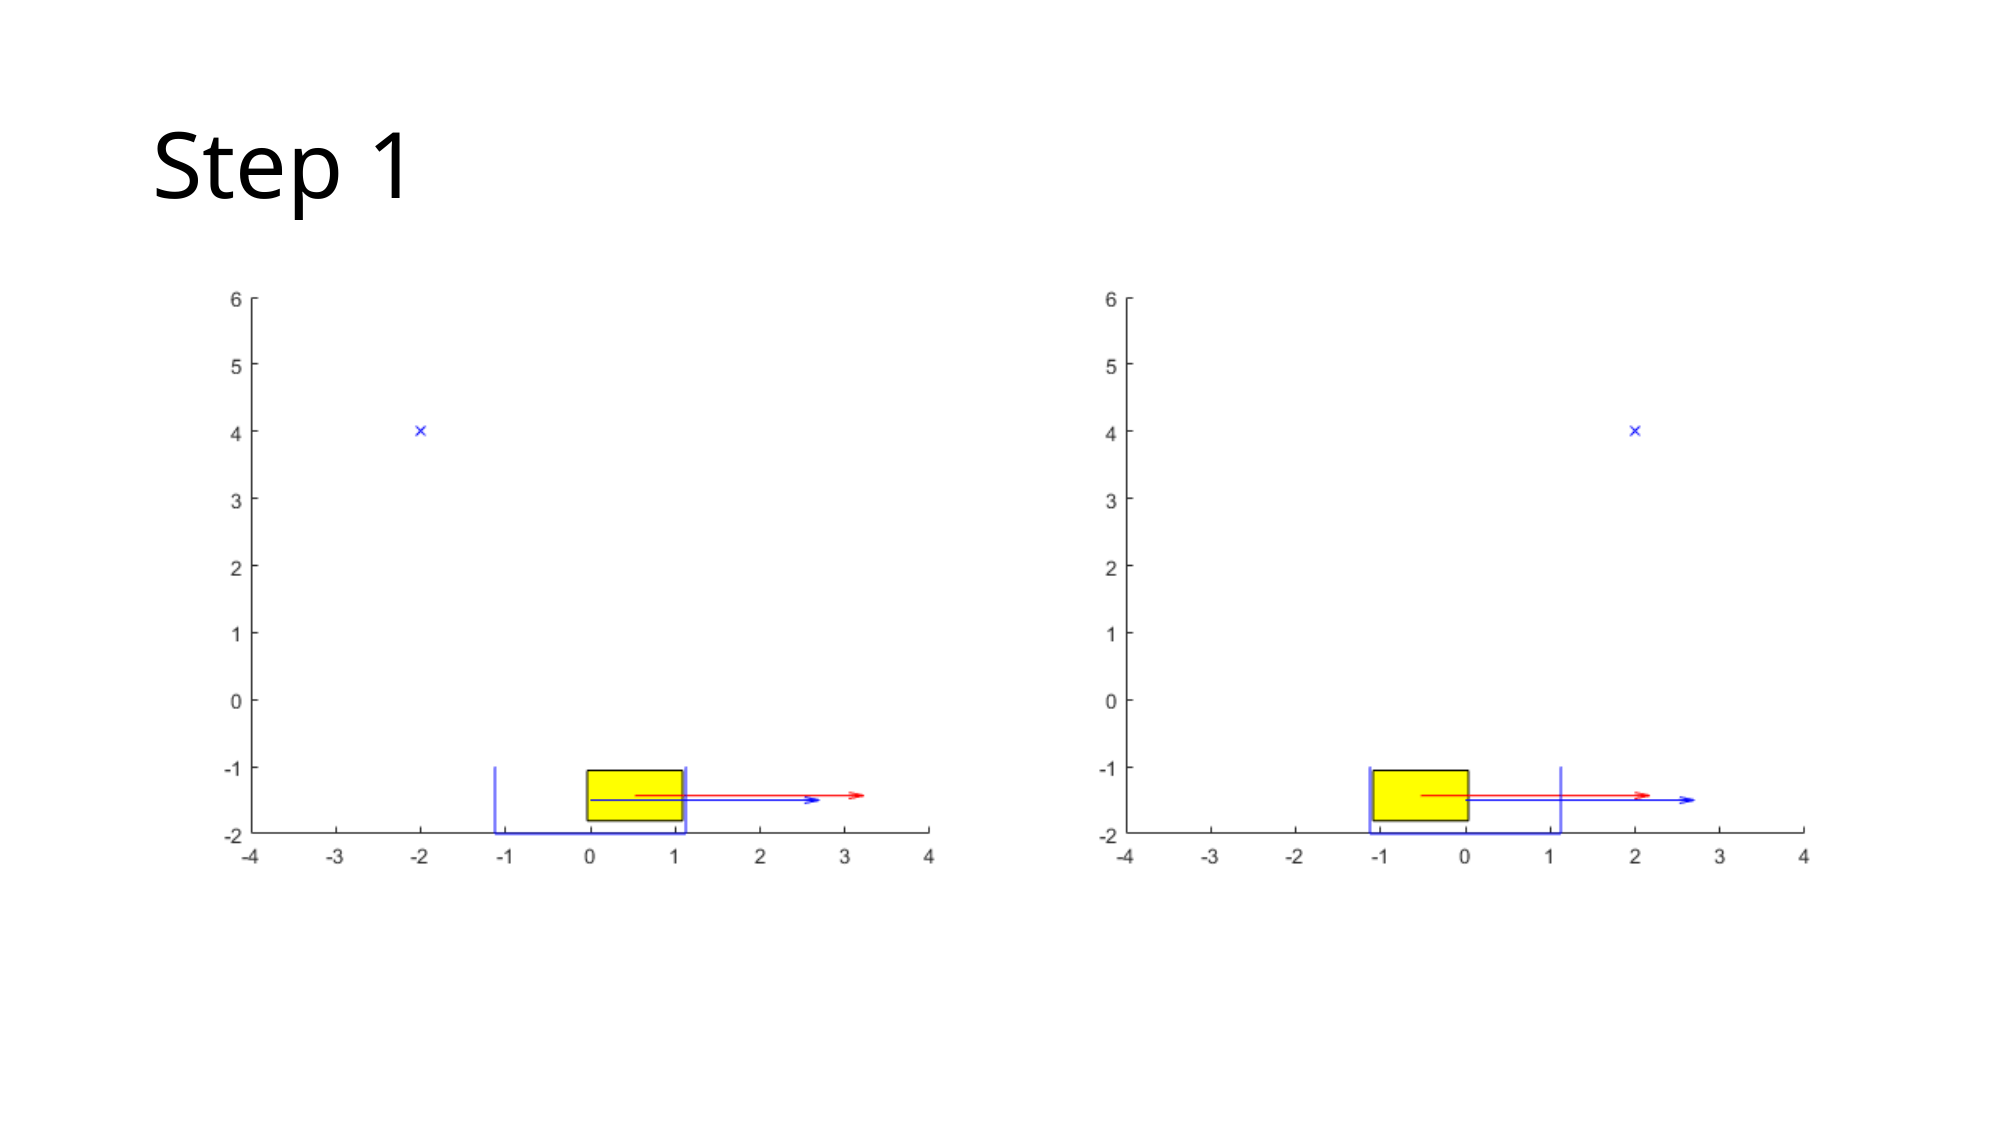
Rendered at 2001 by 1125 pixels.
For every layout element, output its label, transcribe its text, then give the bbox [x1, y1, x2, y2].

title Step 1 [137, 59, 1863, 249]
picture [137, 249, 1888, 906]
